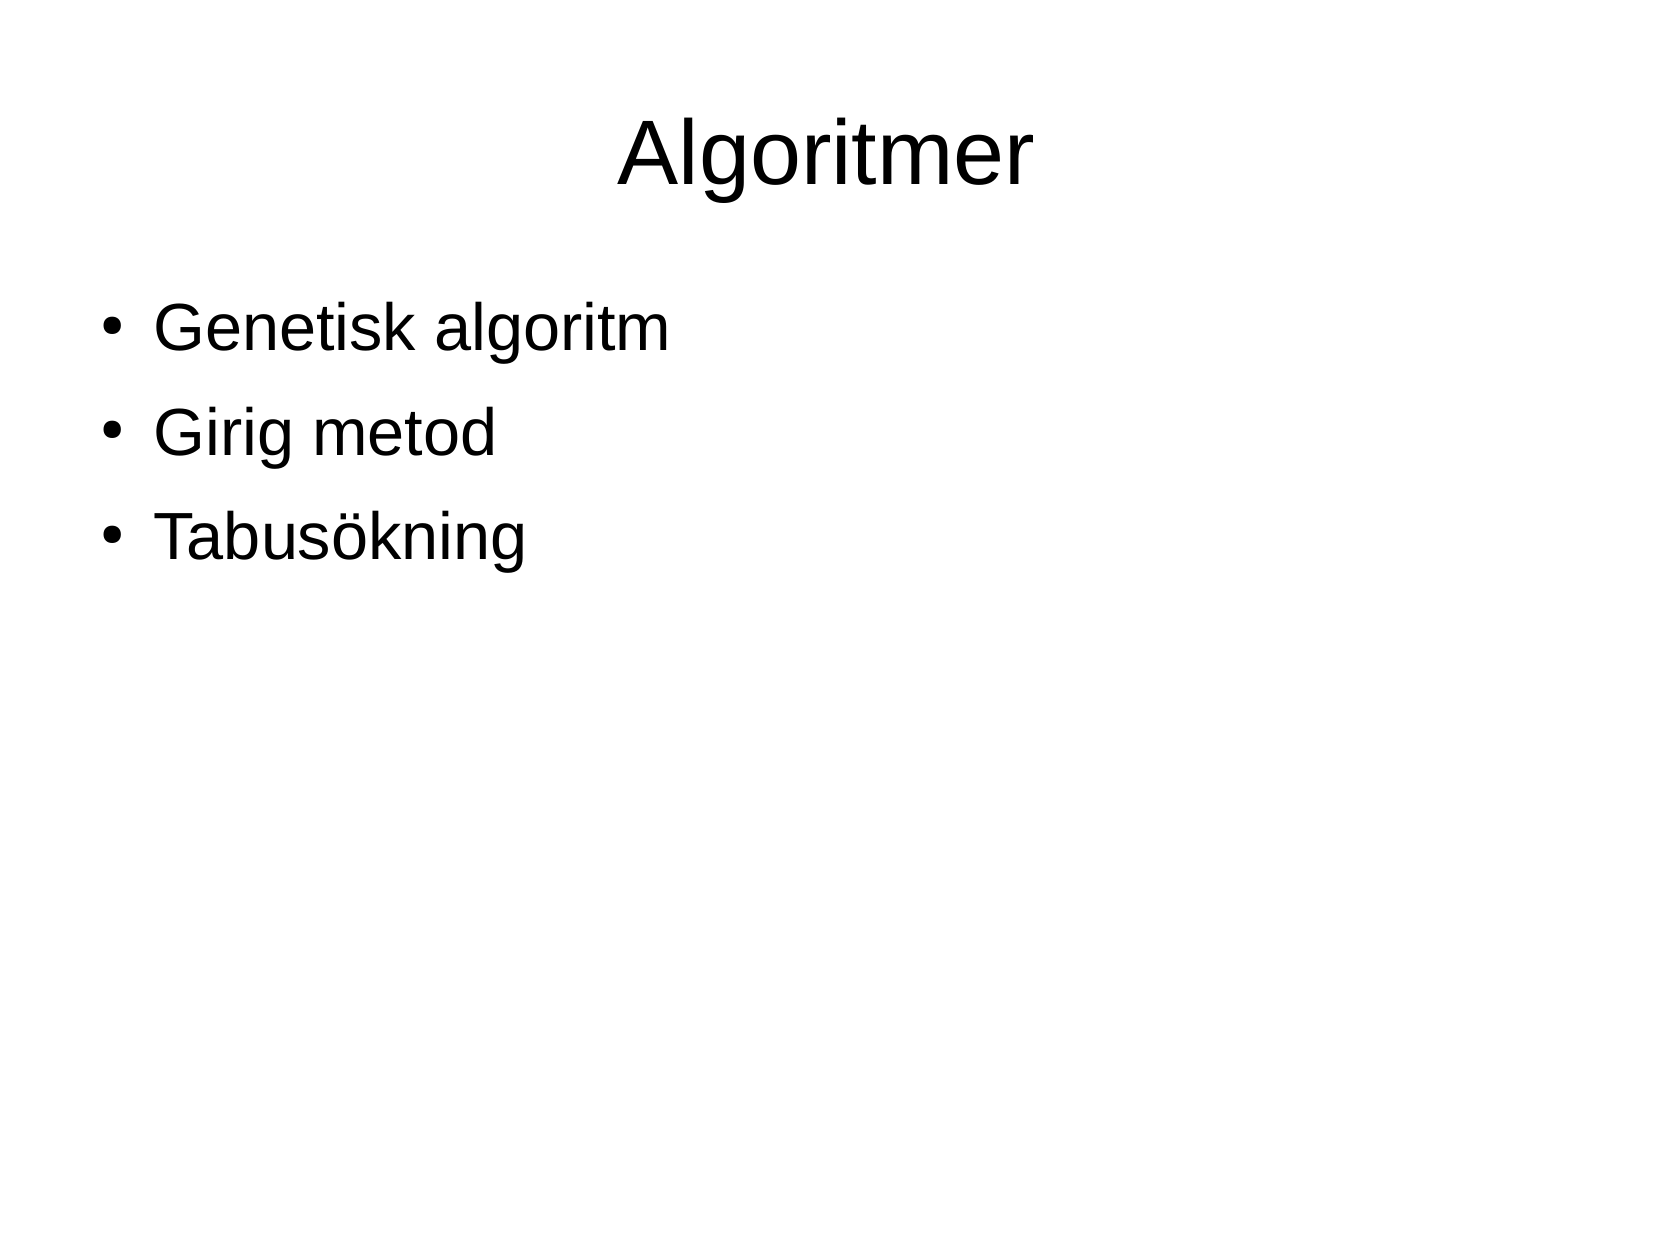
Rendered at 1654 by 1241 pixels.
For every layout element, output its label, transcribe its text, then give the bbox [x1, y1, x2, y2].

list Genetisk algoritm Girig metod Tabusökning [82, 290, 1571, 1109]
title Algoritmer [82, 49, 1571, 257]
